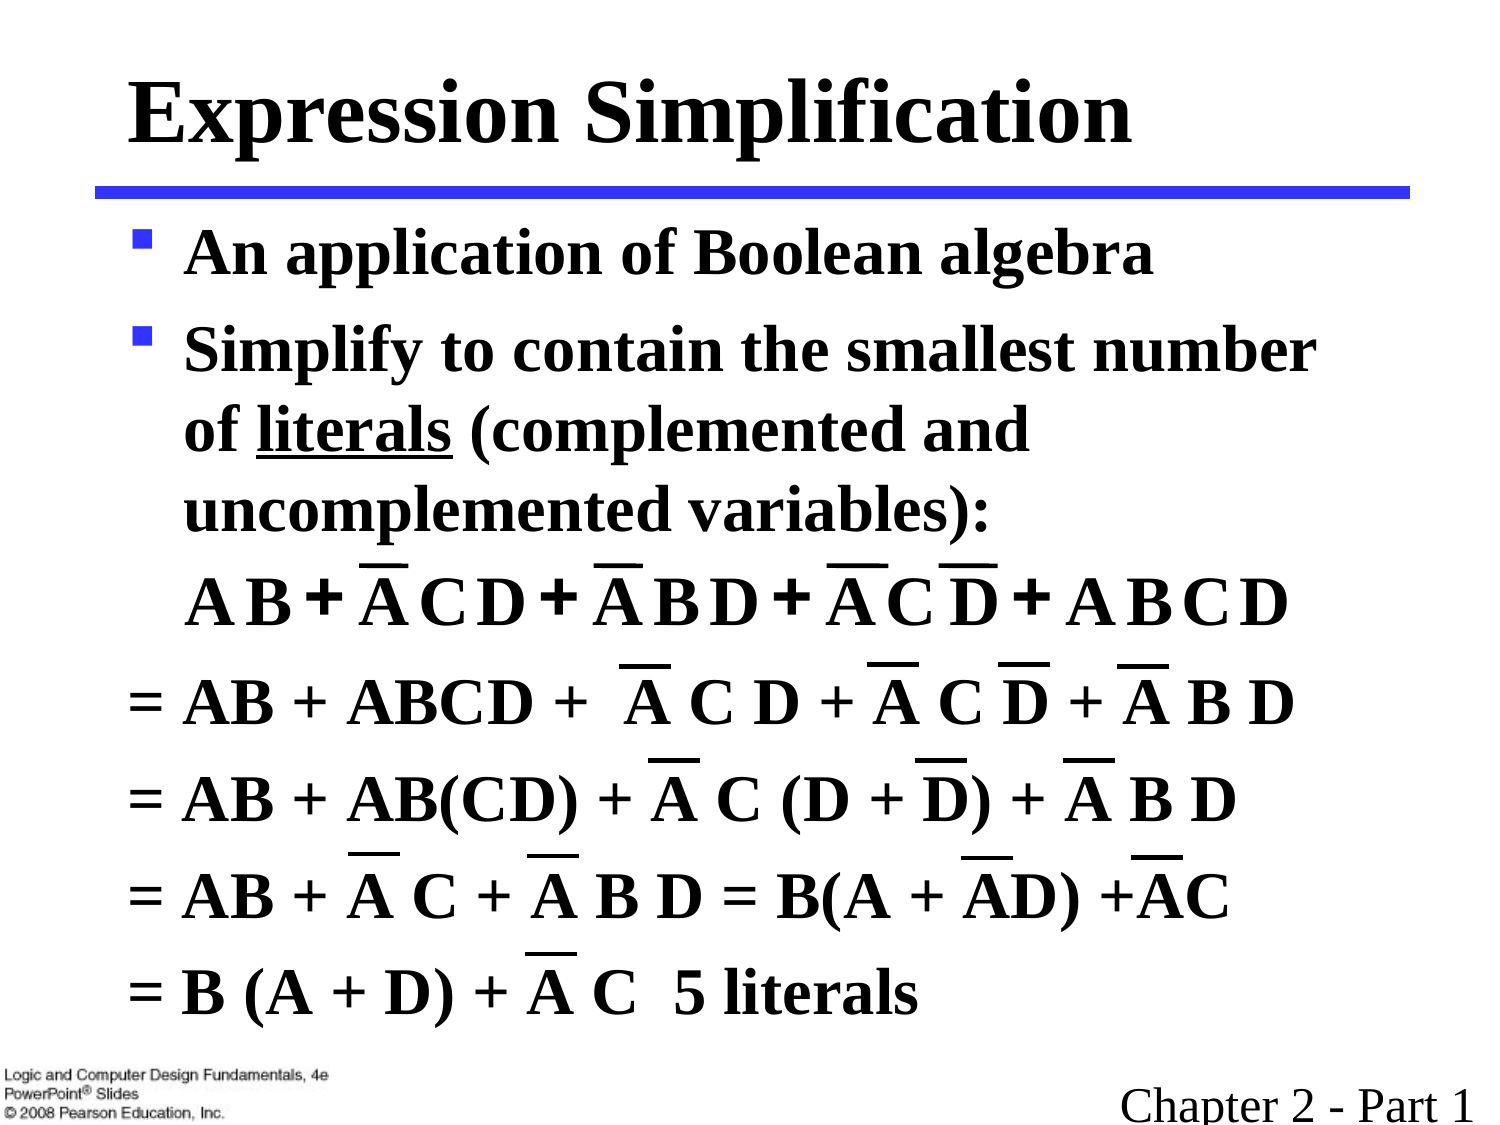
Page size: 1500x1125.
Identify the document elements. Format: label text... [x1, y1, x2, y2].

text_box A [592, 554, 645, 640]
text_box  [303, 546, 346, 632]
text_box D [476, 554, 528, 640]
picture [4, 1066, 329, 1123]
text_box B [653, 554, 701, 640]
text_box A [825, 554, 877, 640]
text_box C [885, 554, 937, 640]
text_box C [418, 554, 470, 640]
text_box A [1065, 554, 1117, 640]
text_box  [538, 546, 580, 632]
text_box D [709, 554, 761, 640]
text_box D [949, 554, 1001, 640]
text_box D [1239, 554, 1291, 640]
text_box  [771, 546, 813, 632]
text_box C [1181, 554, 1233, 640]
text_box B [1126, 554, 1174, 640]
list An application of Boolean algebra Simplify to contain the smallest number of literals (complemented and uncomplemented variables): = AB + ABCD + A C D + A C D + A B D = AB + AB(CD) + A C (D + D) + A B D = AB + A C + A B D = B(A + AD) +AC = B (A + D) + A C 5 literals [112, 200, 1388, 1038]
title Expression Simplification [112, 37, 1388, 176]
text_box  [1011, 546, 1053, 632]
text_box A [358, 554, 410, 640]
text_box B [245, 554, 293, 640]
text_box A [184, 554, 236, 640]
